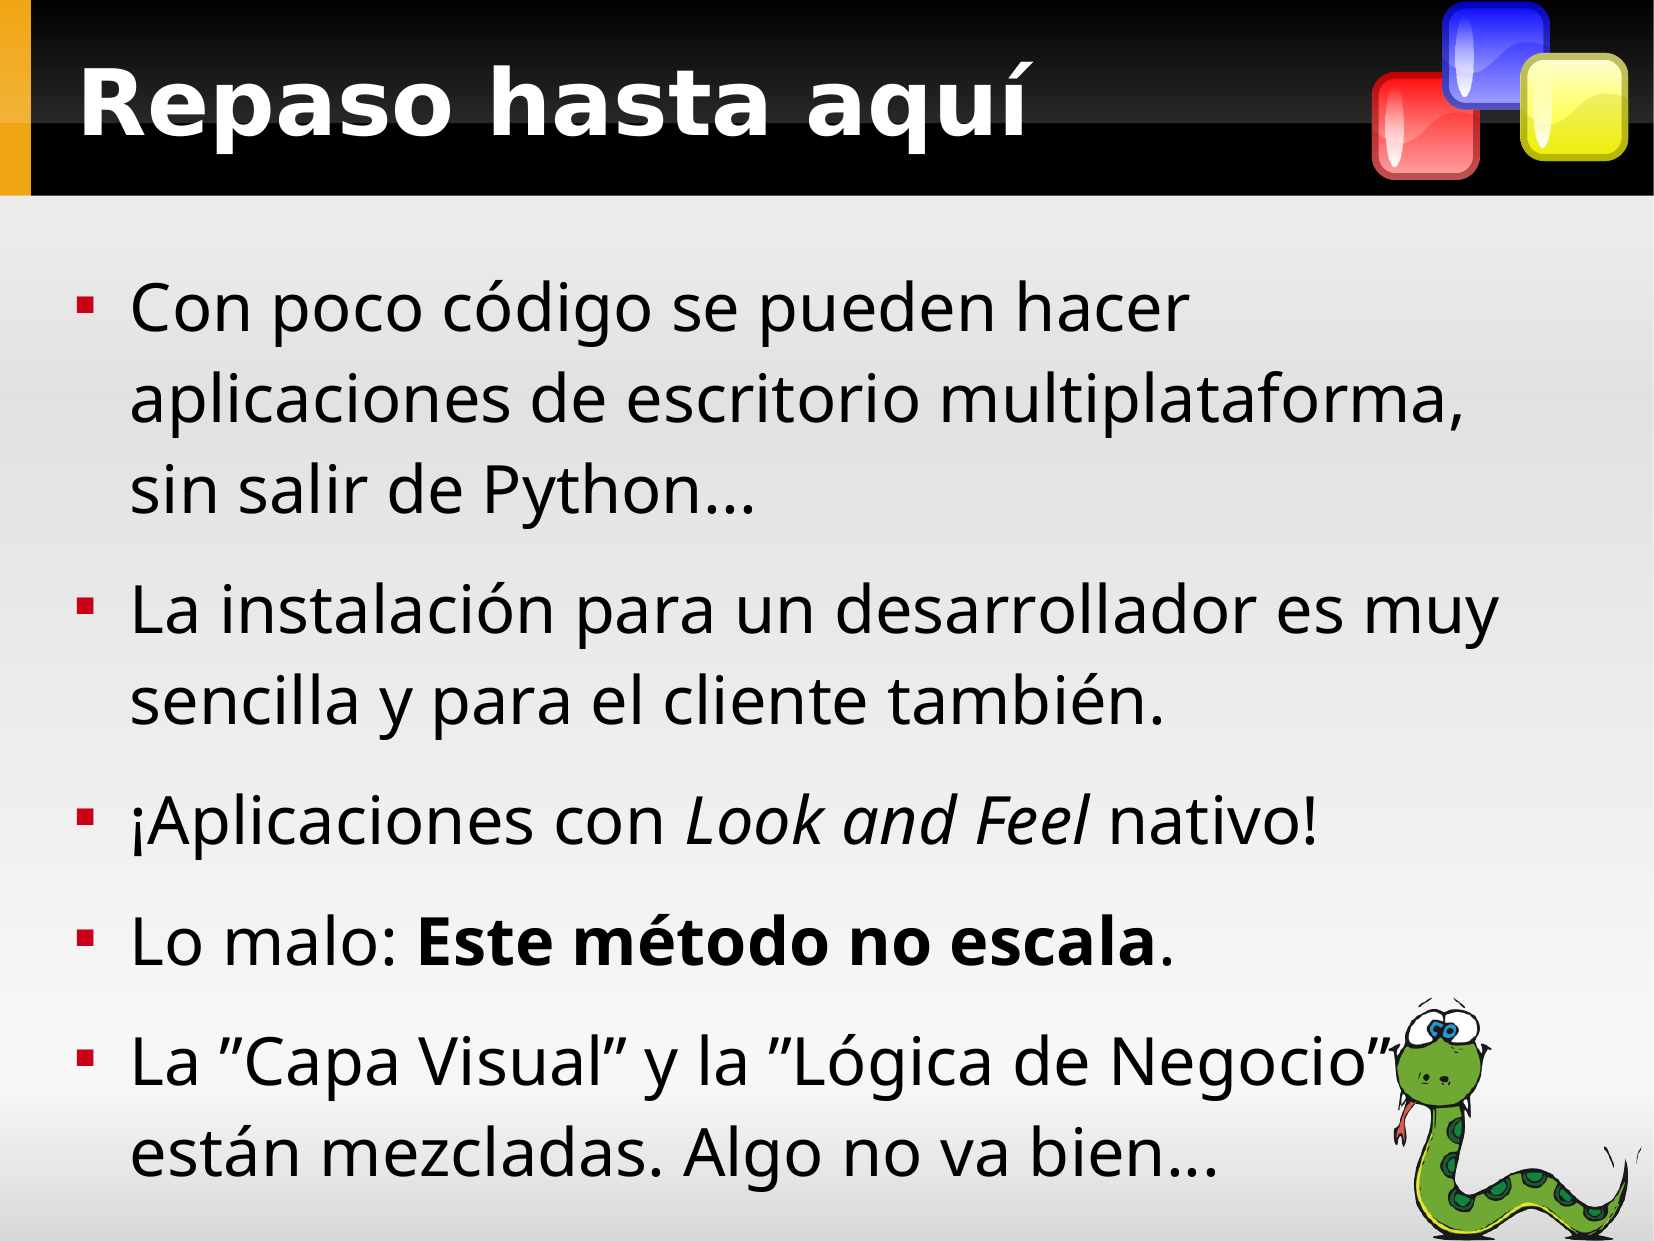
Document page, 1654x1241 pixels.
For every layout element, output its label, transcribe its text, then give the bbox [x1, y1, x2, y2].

list Con poco código se pueden hacer aplicaciones de escritorio multiplataforma, sin salir de Python... La instalación para un desarrollador es muy sencilla y para el cliente también. ¡Aplicaciones con Look and Feel nativo! Lo malo: Este método no escala. La ”Capa Visual” y la ”Lógica de Negocio” están mezcladas. Algo no va bien... [59, 260, 1548, 1079]
picture [0, 0, 1654, 1241]
title Repaso hasta aquí [76, 7, 1565, 200]
